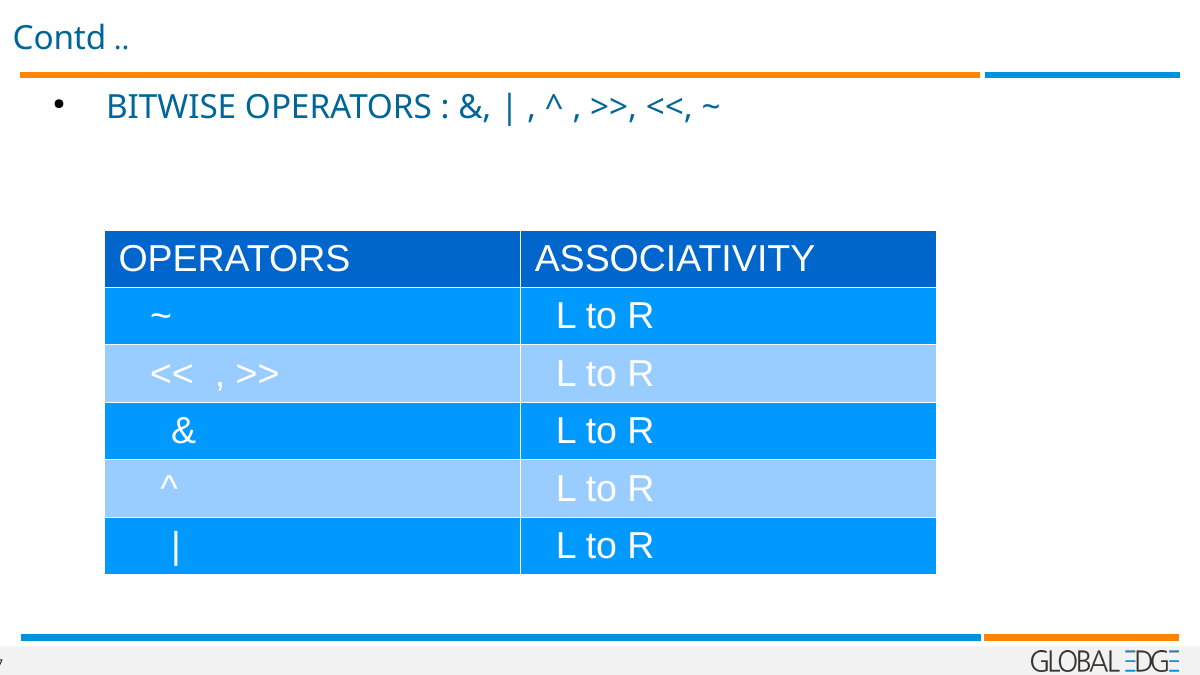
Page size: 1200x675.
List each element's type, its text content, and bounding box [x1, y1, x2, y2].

table_cell ~ [105, 288, 520, 344]
table_cell << , >> [105, 345, 520, 402]
table_cell L to R [521, 460, 936, 517]
table_cell L to R [521, 288, 936, 344]
table_cell L to R [521, 403, 936, 459]
picture [1031, 650, 1179, 672]
table_header ASSOCIATIVITY [521, 231, 936, 287]
table_cell L to R [521, 345, 936, 402]
table_cell L to R [521, 518, 936, 574]
table_cell | [105, 518, 520, 574]
table_cell & [105, 403, 520, 459]
list BITWISE OPERATORS : &, | , ^ , >>, <<, ~ [35, 82, 1194, 623]
title Contd .. [12, 9, 1088, 63]
table_cell ^ [105, 460, 520, 517]
table_header OPERATORS [105, 231, 520, 287]
